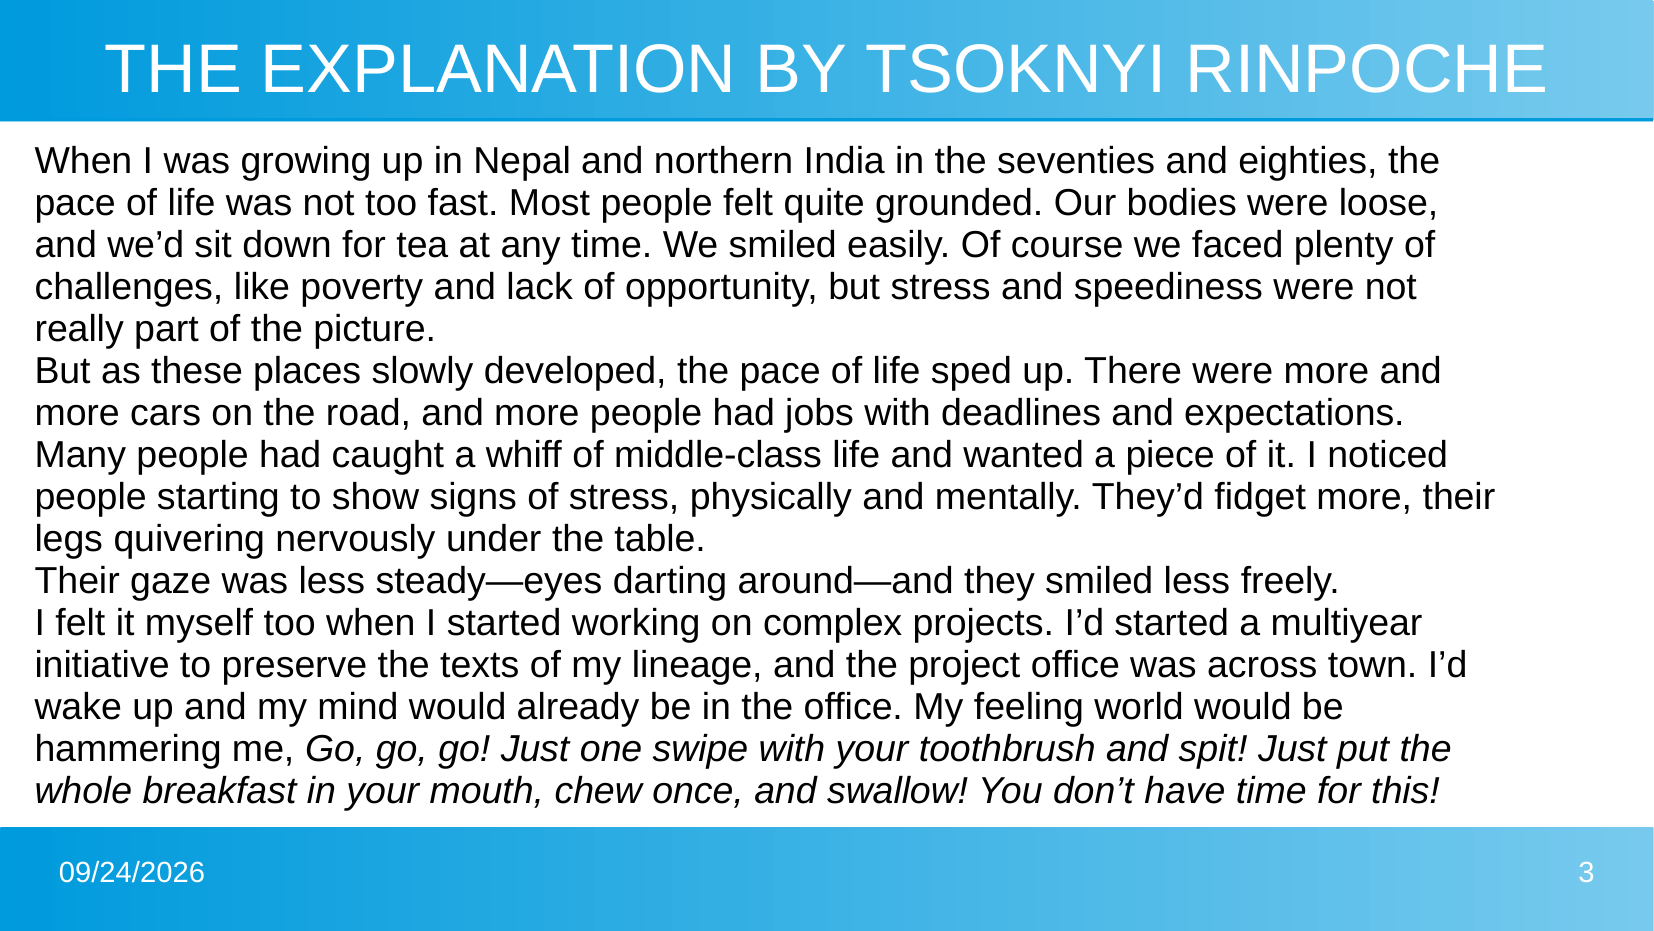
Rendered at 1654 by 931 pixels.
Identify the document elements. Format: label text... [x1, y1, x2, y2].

title THE EXPLANATION BY TSOKNYI RINPOCHE [59, 29, 1595, 108]
text_box When I was growing up in Nepal and northern India in the seventies and eighties, the pace of life was not too fast. Most people felt quite grounded. Our bodies were loose, and we’d sit down for tea at any time. We smiled easily. Of course we faced plenty of challenges, like poverty and lack of opportunity, but stress and speediness were not really part of the picture. But as these places slowly developed, the pace of life sped up. There were more and more cars on the road, and more people had jobs with deadlines and expectations. Many people had caught a whiff of middle-class life and wanted a piece of it. I noticed people starting to show signs of stress, physically and mentally. They’d fidget more, their legs quivering nervously under the table. Their gaze was less steady—eyes darting around—and they smiled less freely. I felt it myself too when I started working on complex projects. I’d started a multiyear initiative to preserve the texts of my lineage, and the project office was across town. I’d wake up and my mind would already be in the office. My feeling world would be hammering me, Go, go, go! Just one swipe with your toothbrush and spit! Just put the whole breakfast in your mouth, chew once, and swallow! You don’t have time for this! [19, 132, 1520, 819]
